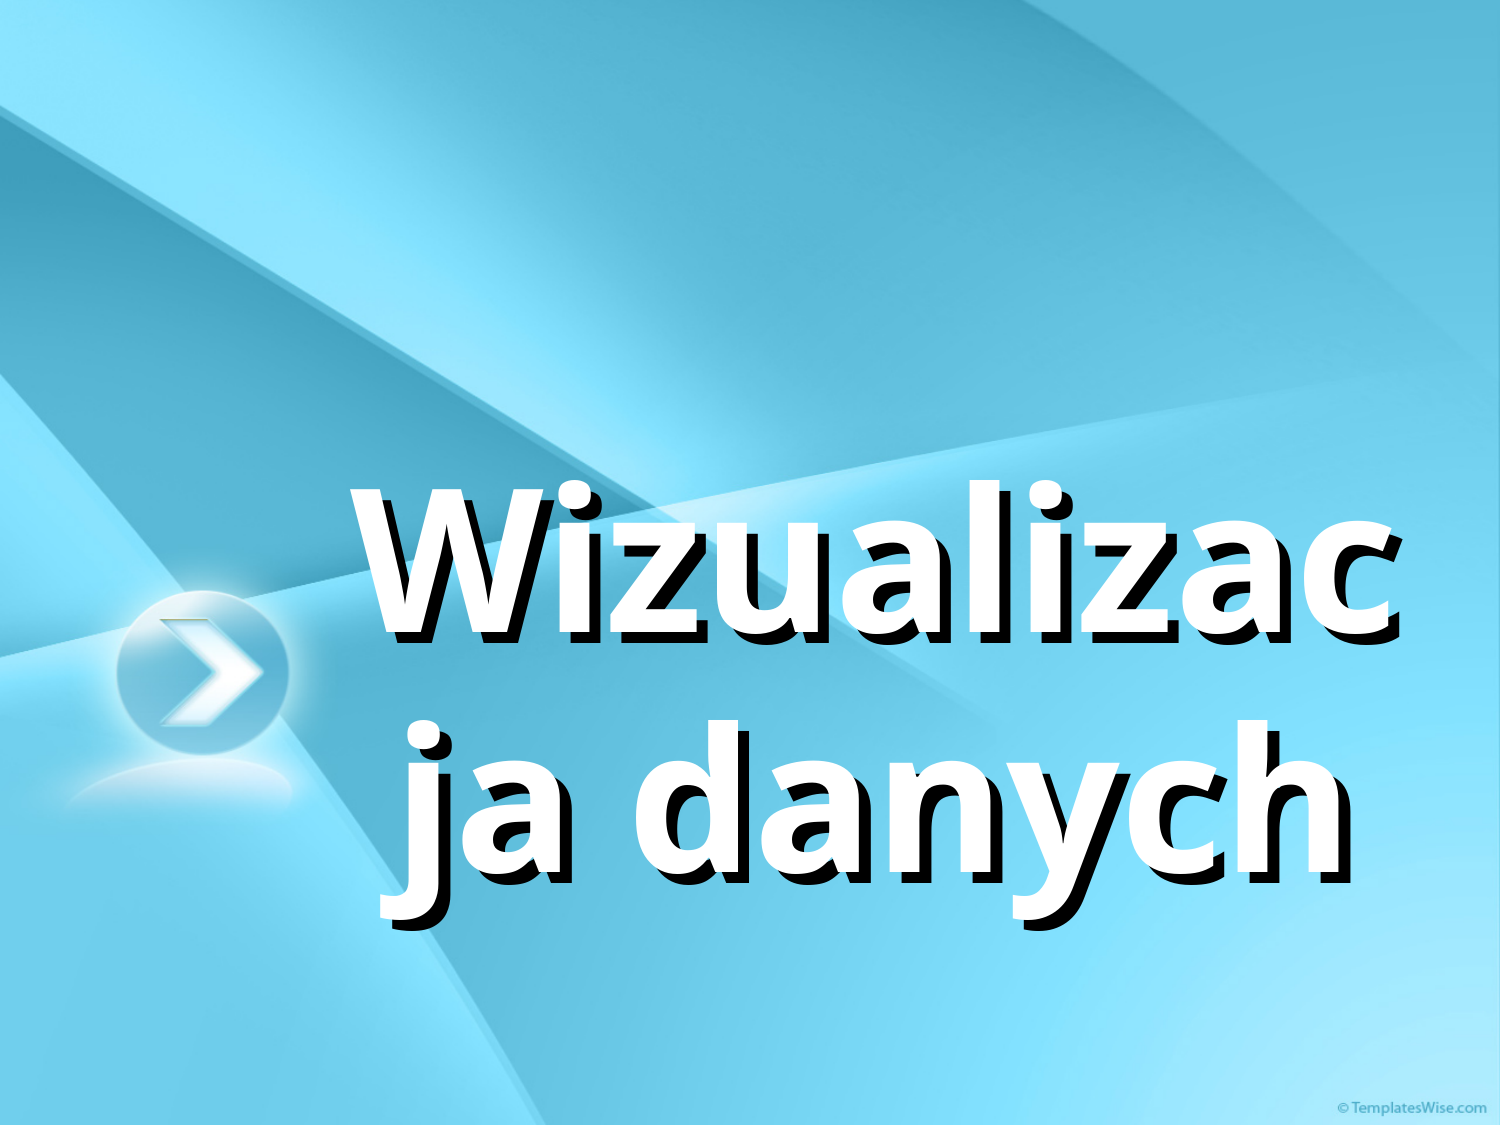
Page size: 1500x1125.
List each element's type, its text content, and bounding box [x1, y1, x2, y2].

title Wizualizacja danych [318, 425, 1430, 921]
picture [0, 0, 1500, 1125]
